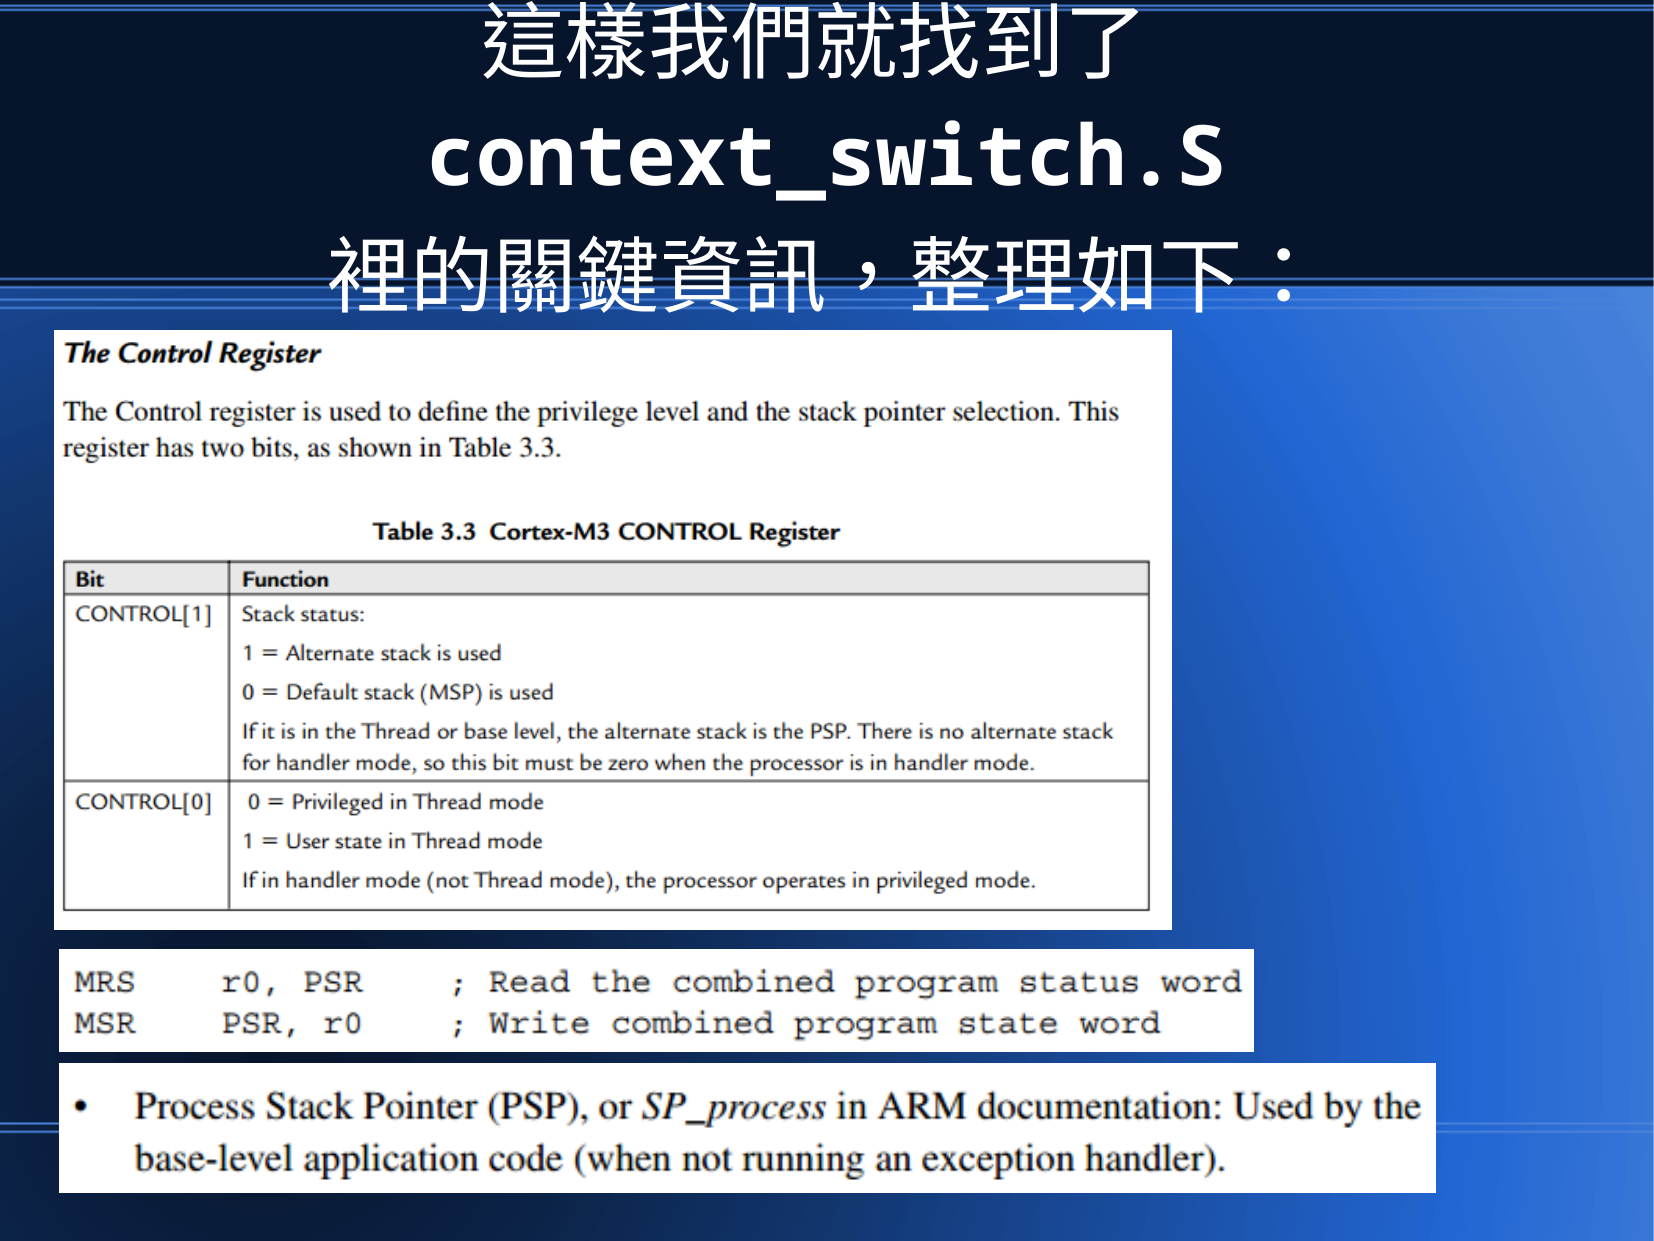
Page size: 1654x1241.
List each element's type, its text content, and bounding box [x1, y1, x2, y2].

title 這樣我們就找到了context_switch.S 裡的關鍵資訊，整理如下： [82, 49, 1571, 257]
picture [0, 0, 1654, 1241]
